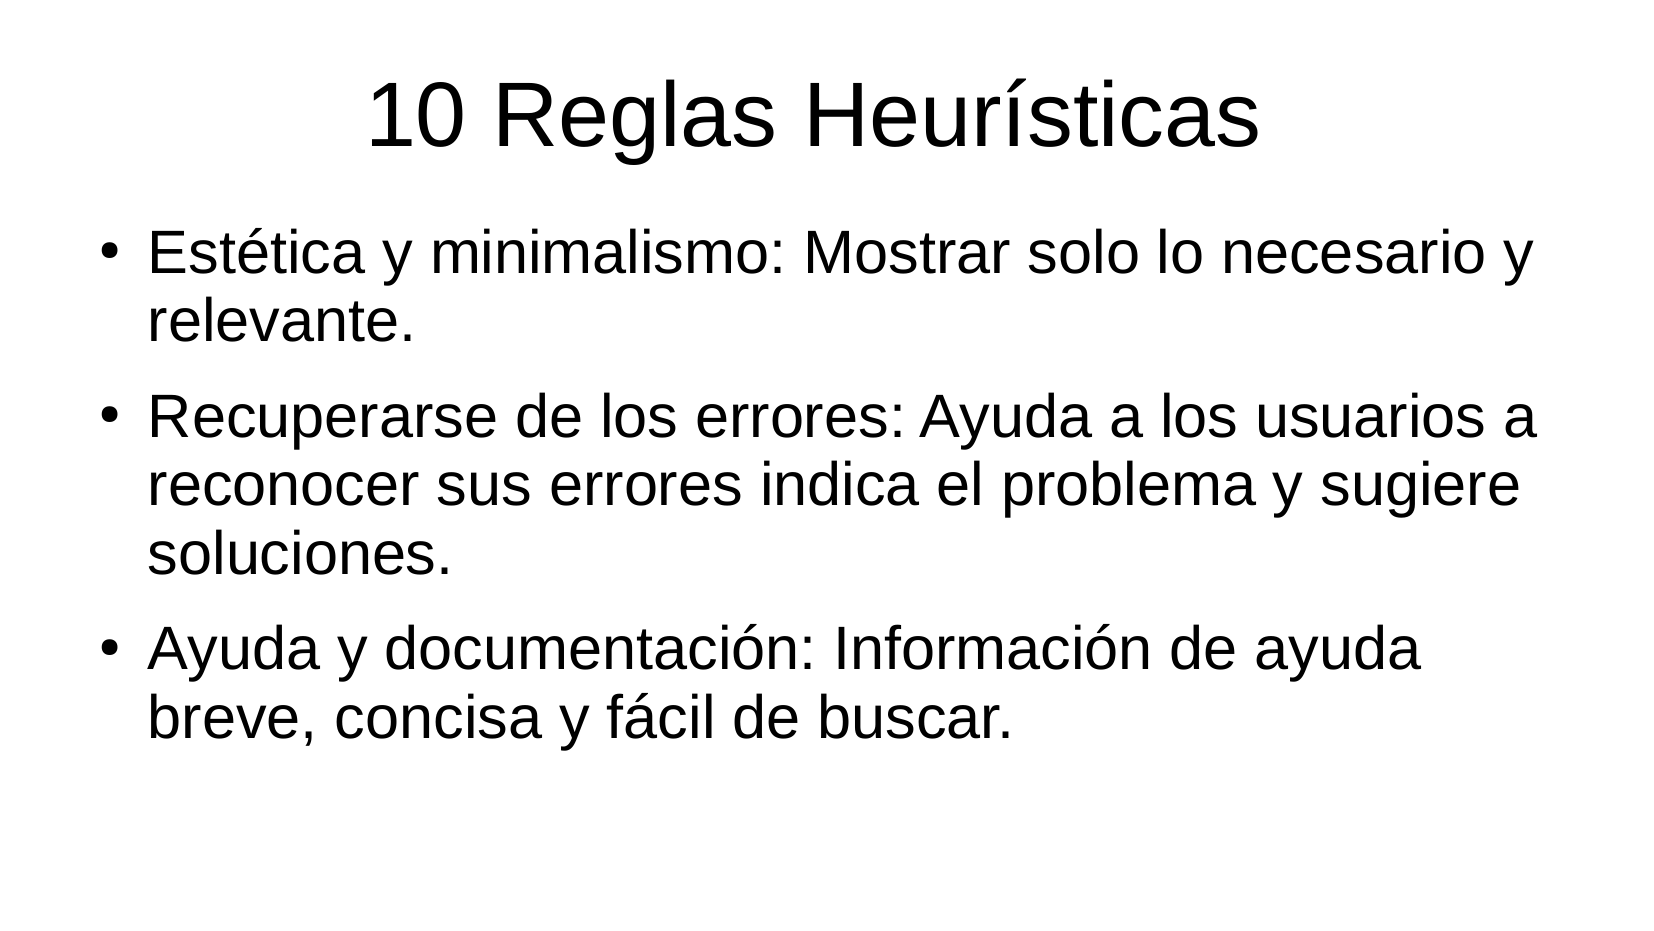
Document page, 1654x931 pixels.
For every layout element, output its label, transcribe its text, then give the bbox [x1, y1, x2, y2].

title 10 Reglas Heurísticas [82, 37, 1571, 193]
list Estética y minimalismo: Mostrar solo lo necesario y relevante. Recuperarse de los errores: Ayuda a los usuarios a reconocer sus errores indica el problema y sugiere soluciones. Ayuda y documentación: Información de ayuda breve, concisa y fácil de buscar. [82, 217, 1571, 758]
